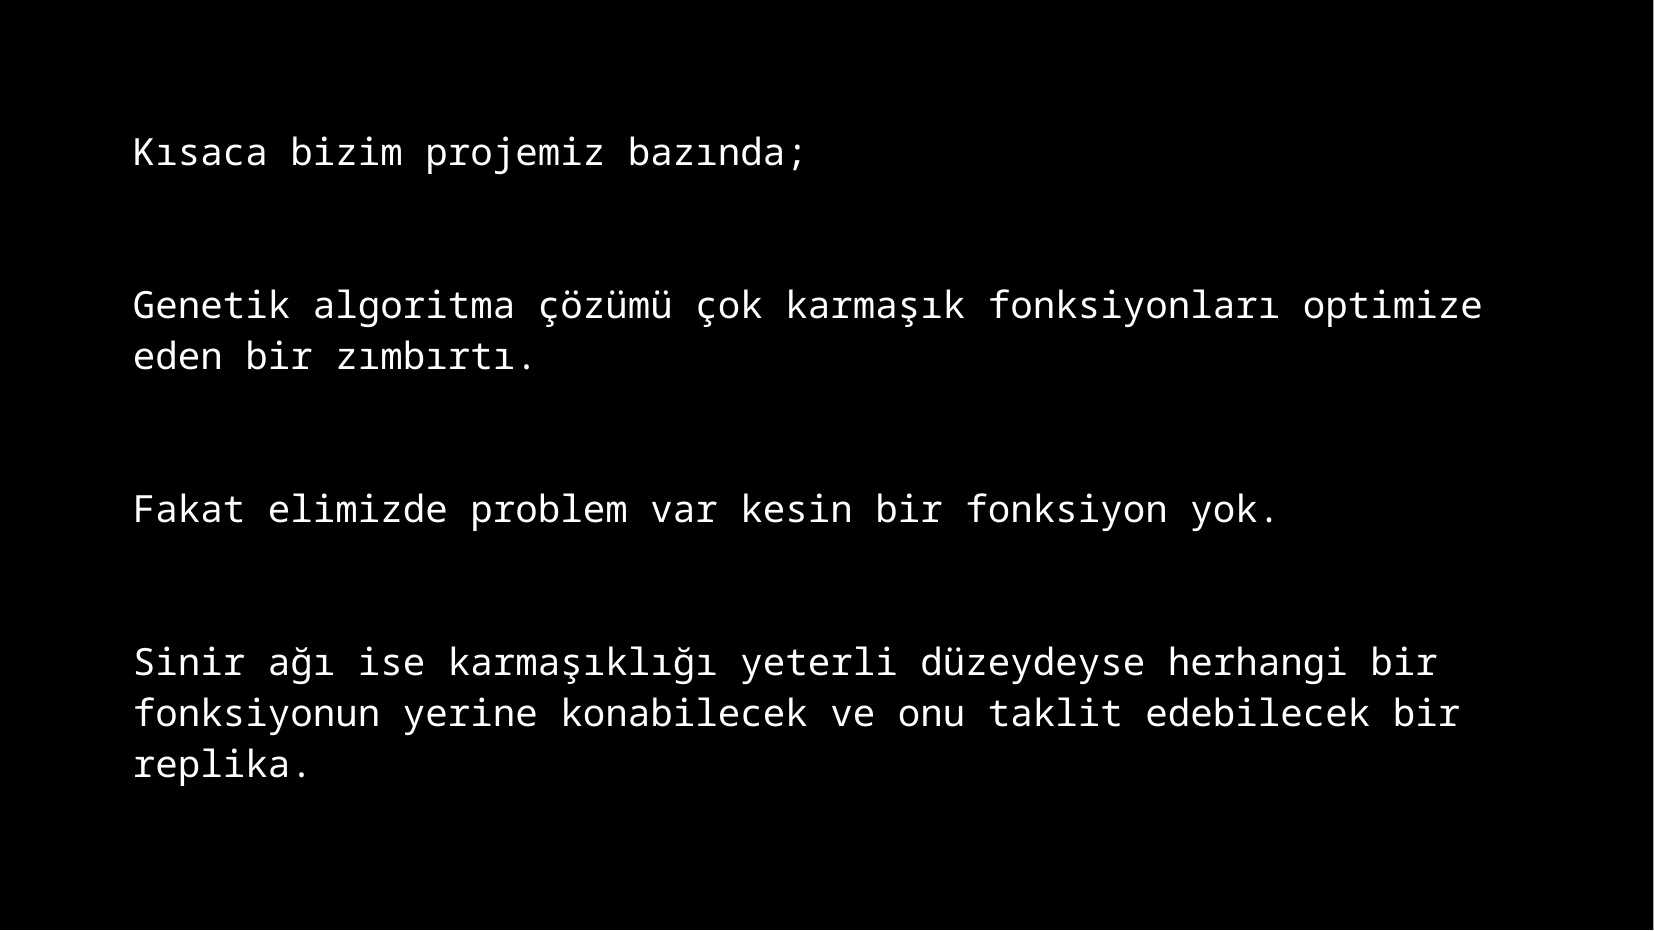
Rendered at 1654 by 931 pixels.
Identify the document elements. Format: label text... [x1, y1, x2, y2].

text_box Kısaca bizim projemiz bazında; Genetik algoritma çözümü çok karmaşık fonksiyonları optimize eden bir zımbırtı. Fakat elimizde problem var kesin bir fonksiyon yok. Sinir ağı ise karmaşıklığı yeterli düzeydeyse herhangi bir fonksiyonun yerine konabilecek ve onu taklit edebilecek bir replika. [118, 118, 1536, 827]
